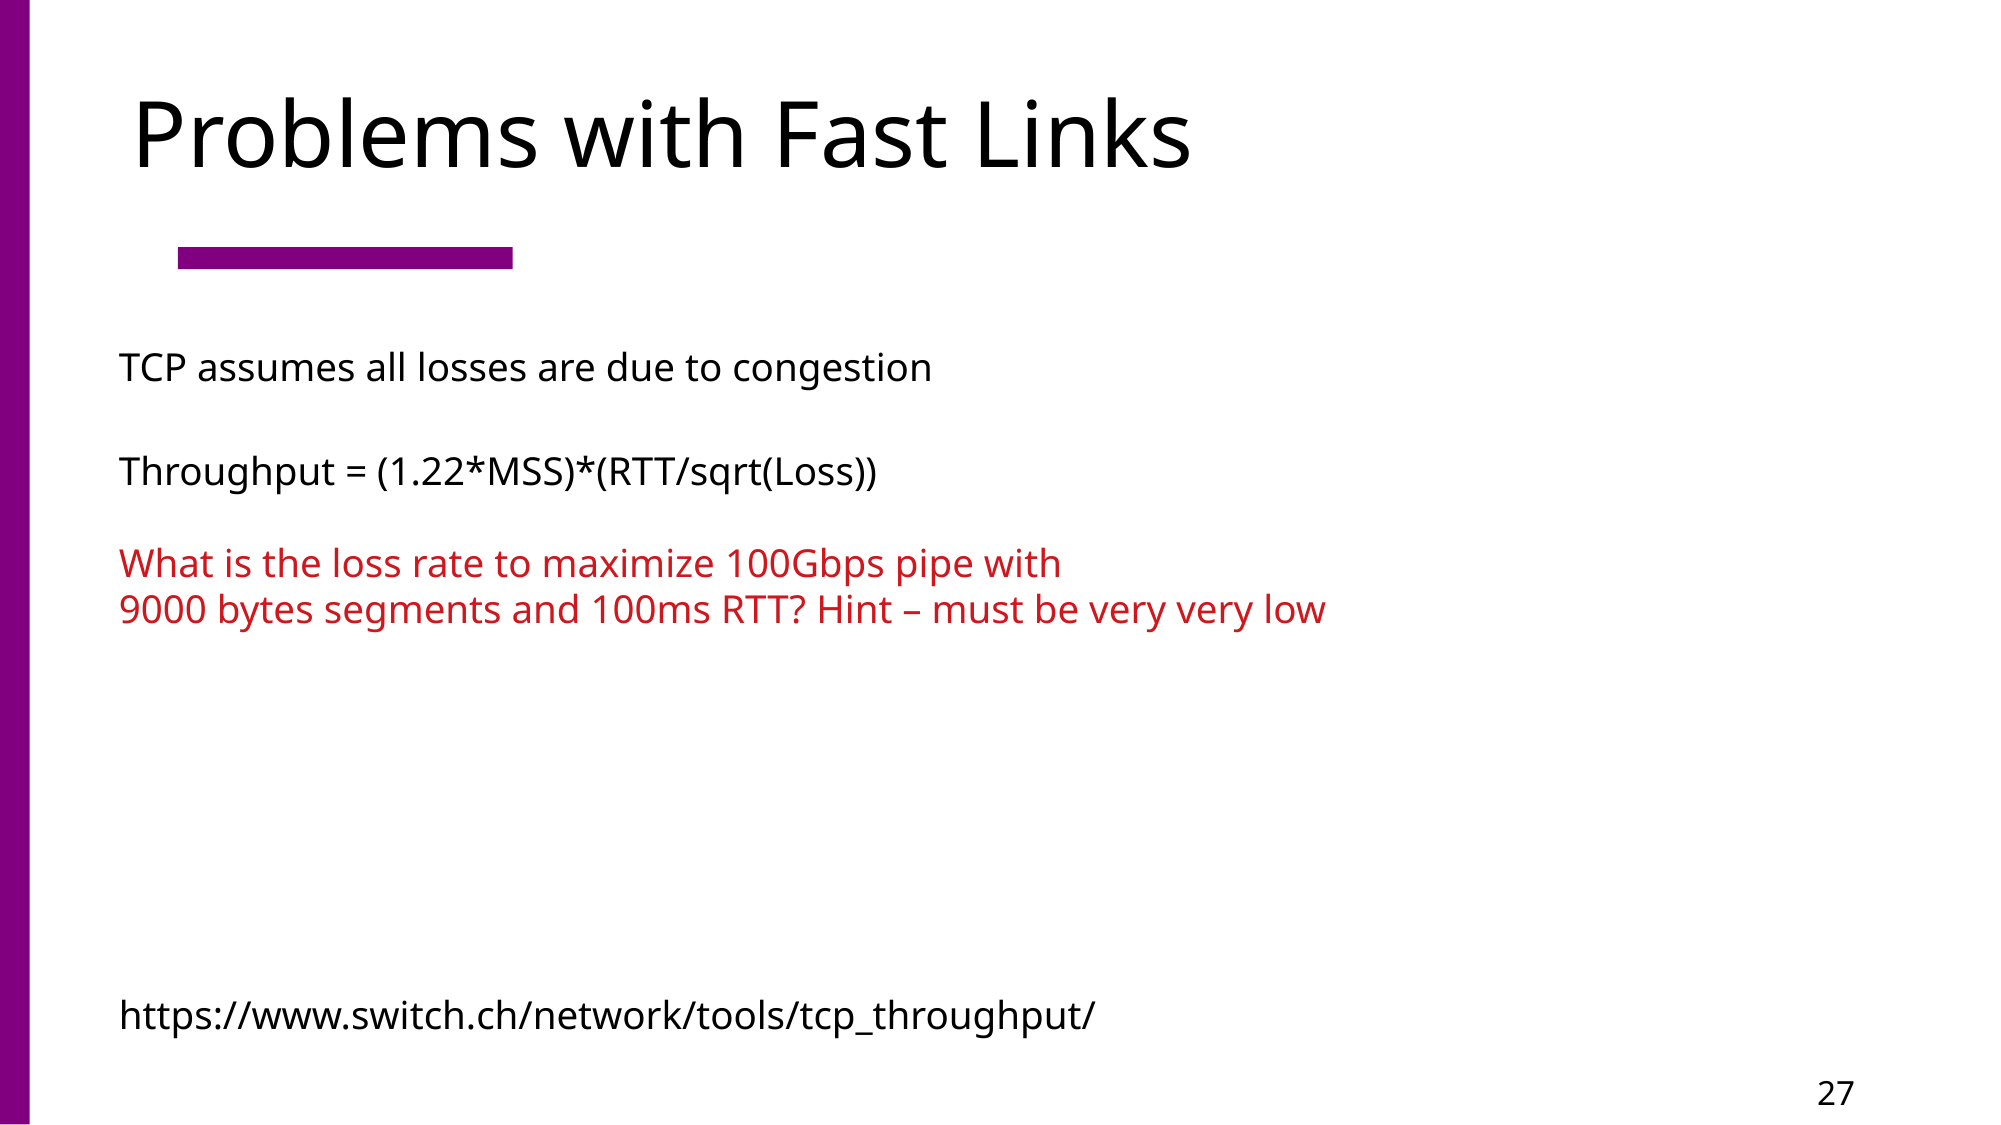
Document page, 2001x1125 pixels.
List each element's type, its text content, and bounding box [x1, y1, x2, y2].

title Problems with Fast Links [116, 37, 1817, 225]
list TCP assumes all losses are due to congestion Throughput = (1.22*MSS)*(RTT/sqrt(Loss)) What is the loss rate to maximize 100Gbps pipe with 9000 bytes segments and 100ms RTT? Hint – must be very very low https://www.switch.ch/network/tools/tcp_throughput/ [103, 334, 1981, 1051]
